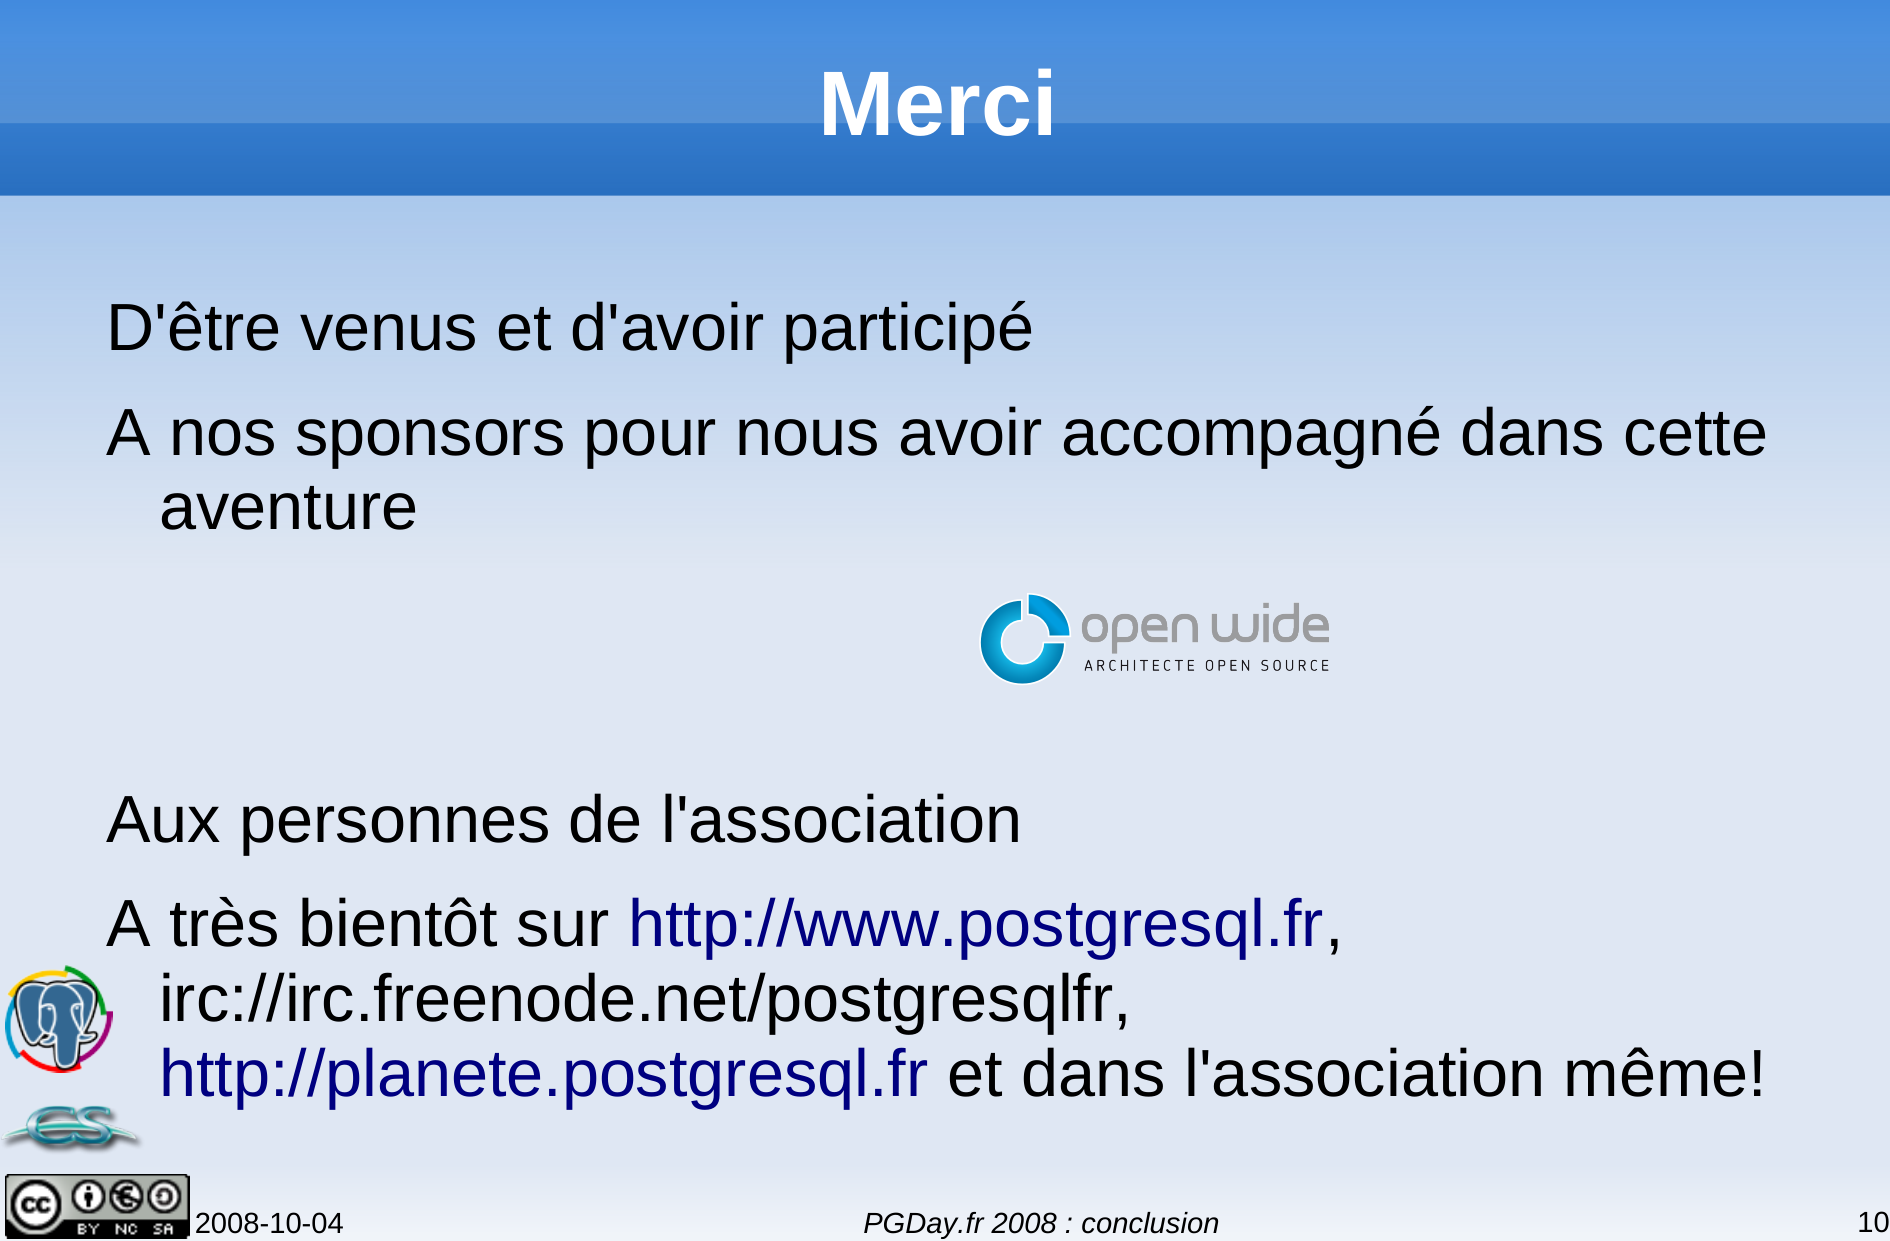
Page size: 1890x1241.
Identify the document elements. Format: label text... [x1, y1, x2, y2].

title Merci [87, 0, 1789, 208]
picture [0, 0, 1890, 1241]
list D'être venus et d'avoir participé A nos sponsors pour nous avoir accompagné dans cette aventure Aux personnes de l'association A très bientôt sur http://www.postgresql.fr, irc://irc.freenode.net/postgresqlfr, http://planete.postgresql.fr et dans l'association même! [88, 290, 1790, 1111]
